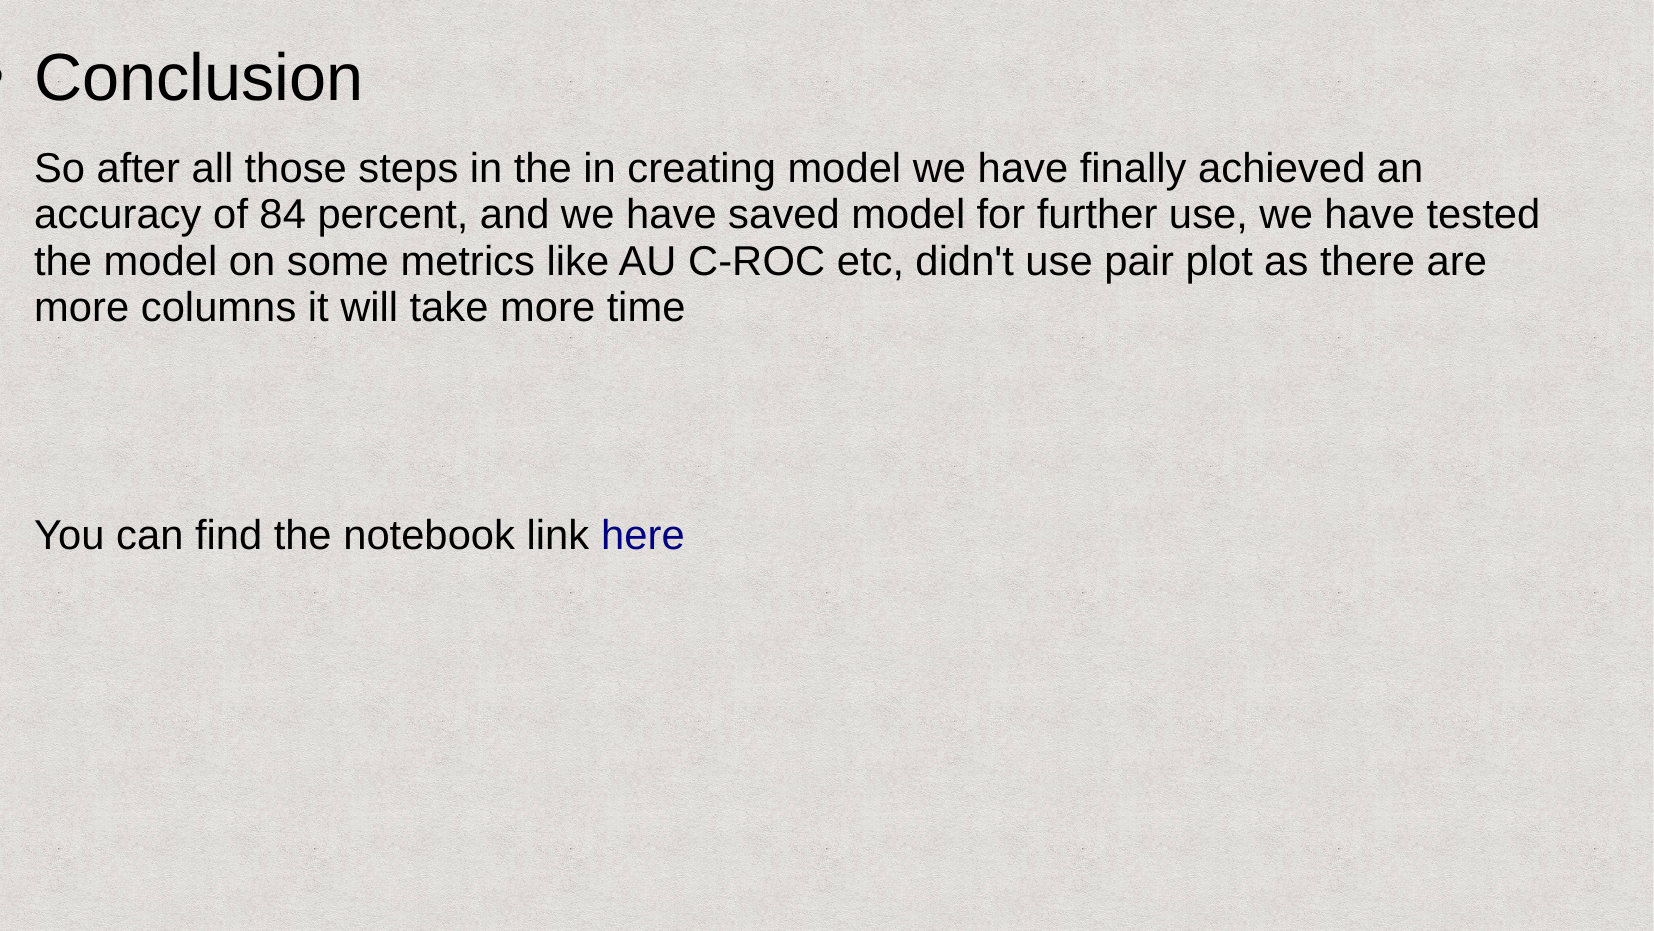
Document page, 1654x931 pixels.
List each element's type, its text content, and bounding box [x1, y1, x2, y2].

picture [0, 0, 1654, 931]
list Conclusion So after all those steps in the in creating model we have finally achieved an accuracy of 84 percent, and we have saved model for further use, we have tested the model on some metrics like AU C-ROC etc, didn't use pair plot as there are more columns it will take more time You can find the notebook link here [0, 40, 1557, 881]
